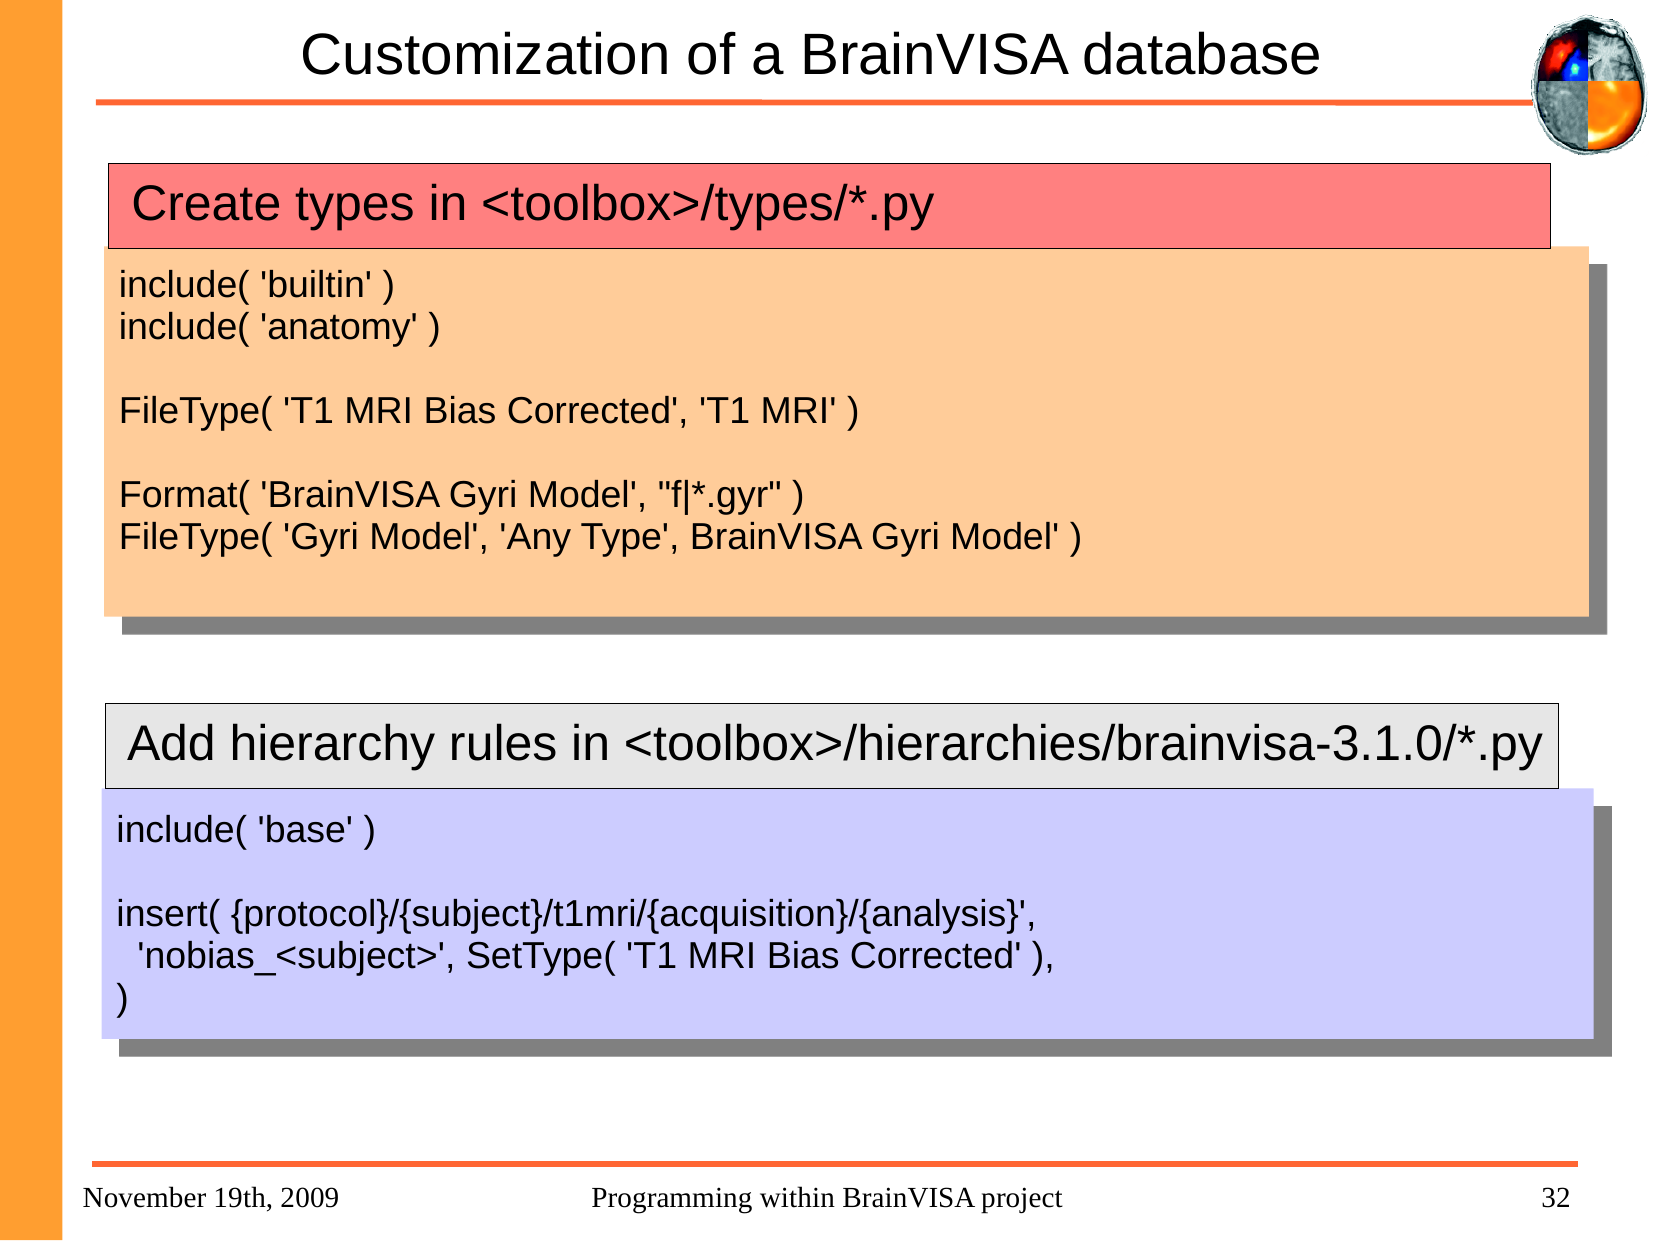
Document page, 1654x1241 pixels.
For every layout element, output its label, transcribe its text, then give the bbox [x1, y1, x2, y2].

text_box Create types in <toolbox>/types/*.py [116, 167, 1365, 239]
picture [1530, 14, 1649, 157]
text_box include( 'base' ) insert( {protocol}/{subject}/t1mri/{acquisition}/{analysis}', 'nobias_<subject>', SetType( 'T1 MRI Bias Corrected' ), ) [101, 788, 1594, 1039]
text_box Add hierarchy rules in <toolbox>/hierarchies/brainvisa-3.1.0/*.py [112, 707, 1579, 779]
text_box include( 'builtin' ) include( 'anatomy' ) FileType( 'T1 MRI Bias Corrected', 'T1 MRI' ) Format( 'BrainVISA Gyri Model', "f|*.gyr" ) FileType( 'Gyri Model', 'Any Type', BrainVISA Gyri Model' ) [104, 246, 1589, 617]
text_box [108, 163, 1551, 249]
title Customization of a BrainVISA database [88, 21, 1536, 87]
text_box [105, 703, 1559, 789]
